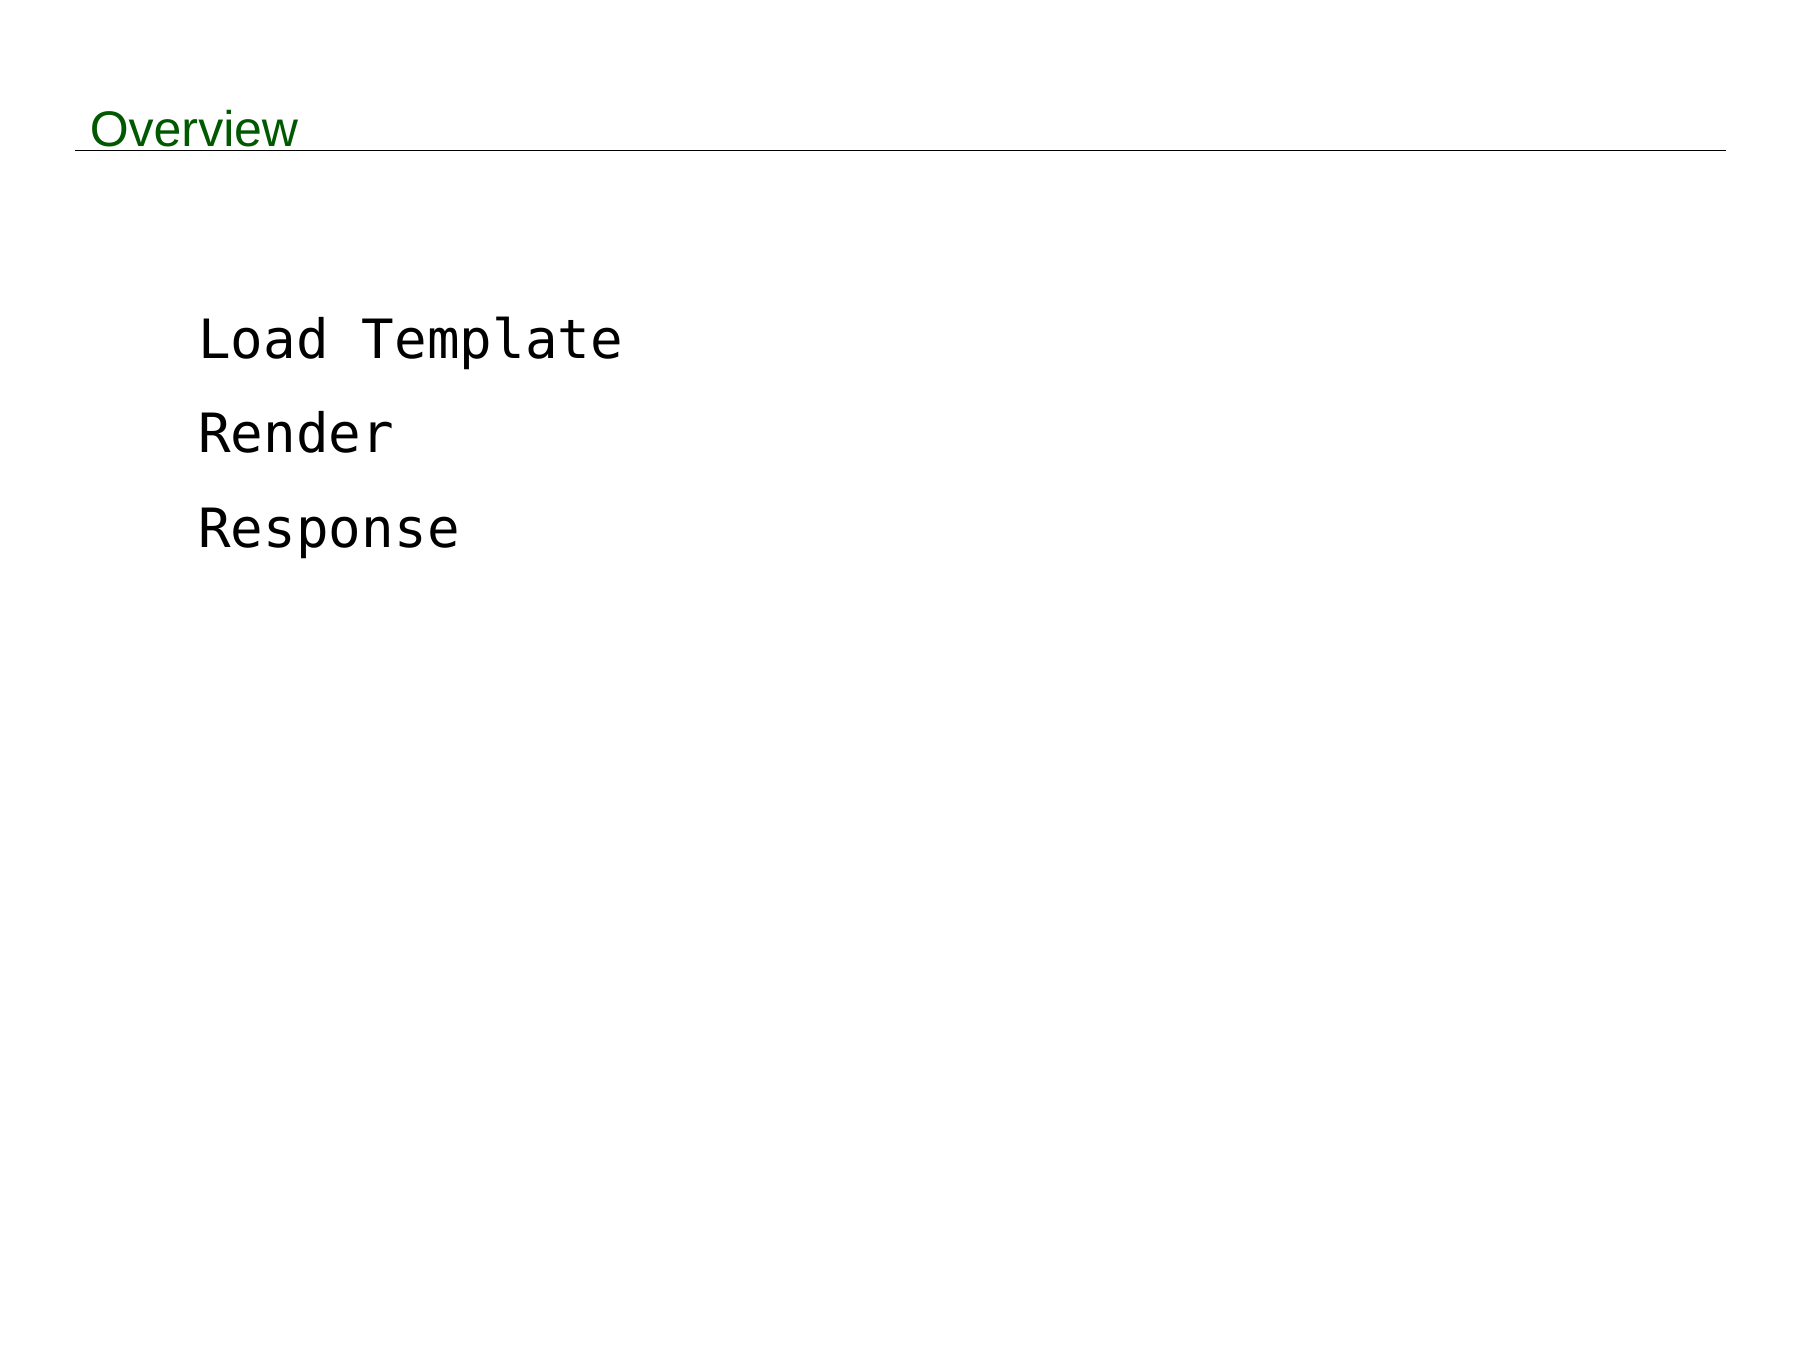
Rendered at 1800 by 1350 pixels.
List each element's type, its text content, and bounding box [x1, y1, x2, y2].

title Overview [89, 71, 1489, 165]
text_box Load Template Render Response [183, 269, 1800, 1184]
